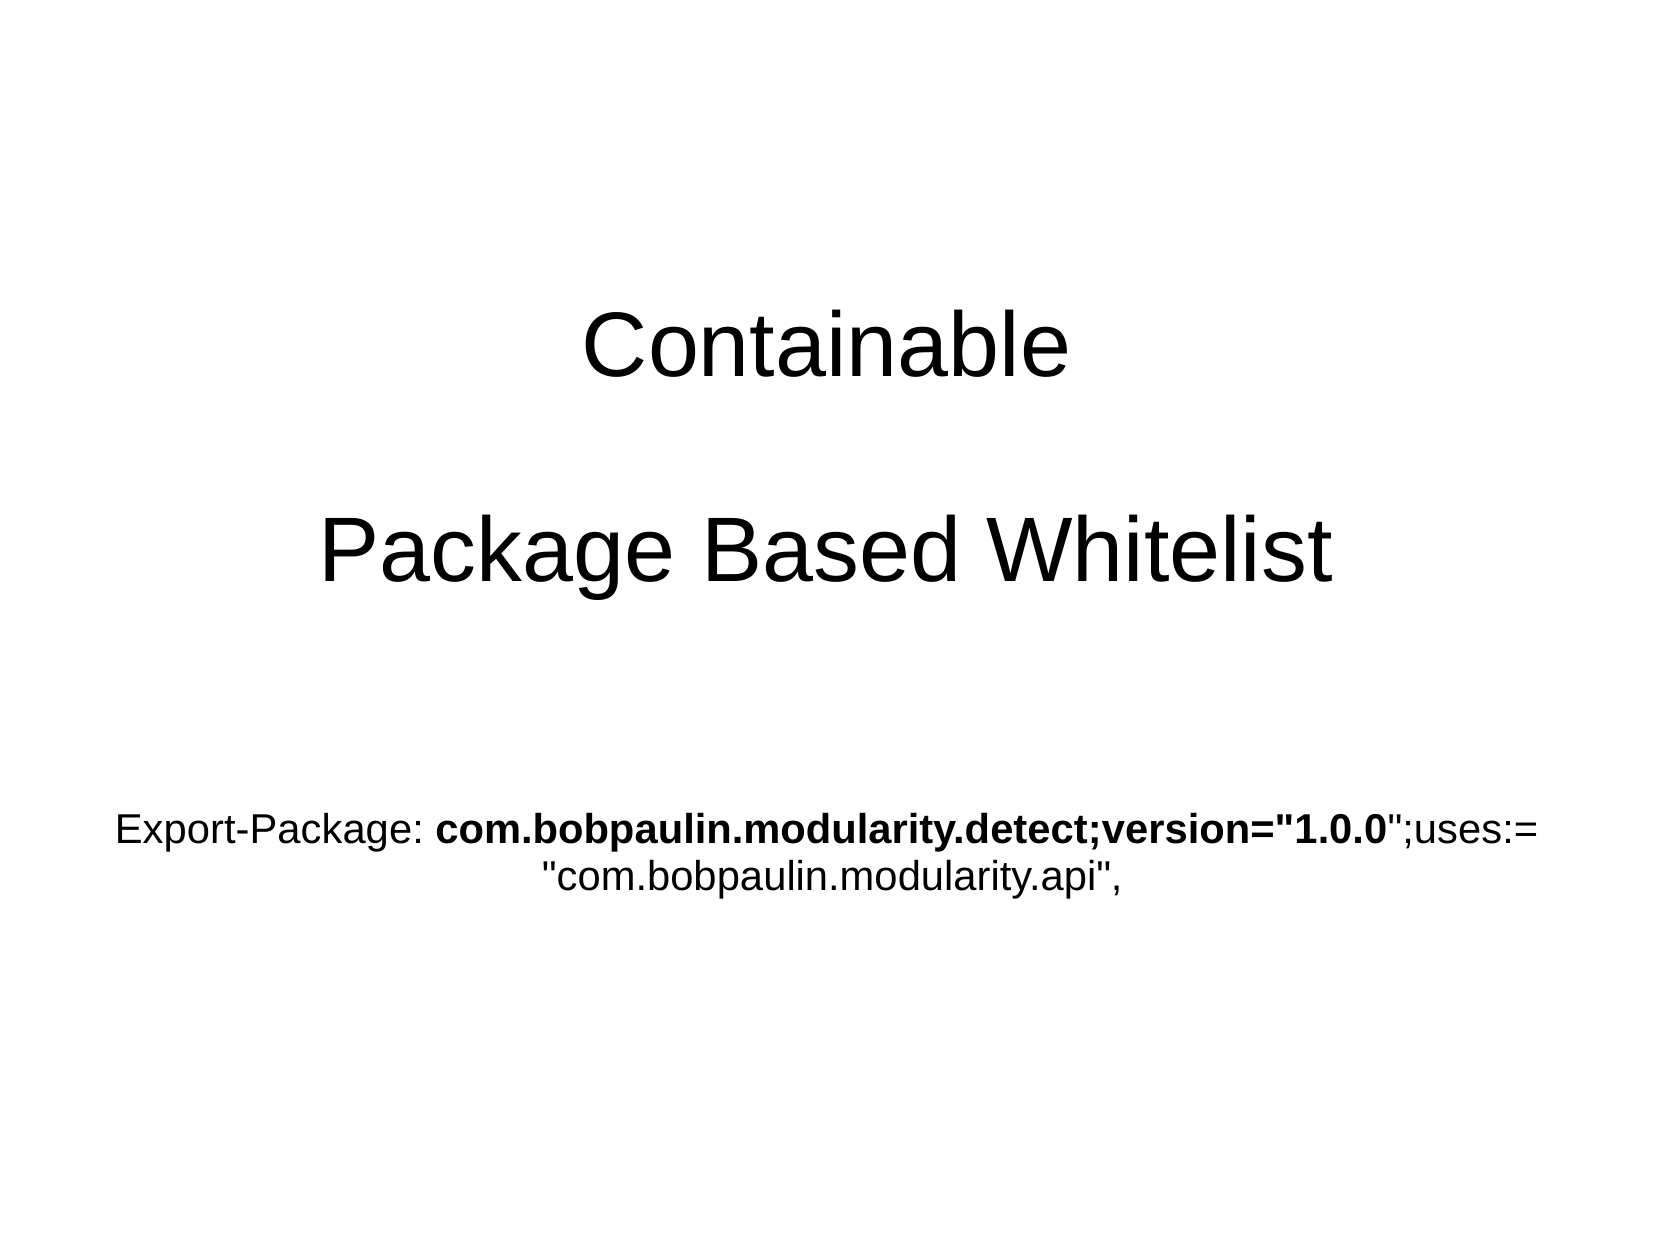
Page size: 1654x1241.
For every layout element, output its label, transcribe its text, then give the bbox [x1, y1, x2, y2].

title Containable Package Based Whitelist Export-Package: com.bobpaulin.modularity.detect;version="1.0.0";uses:= "com.bobpaulin.modularity.api", [82, 293, 1571, 899]
